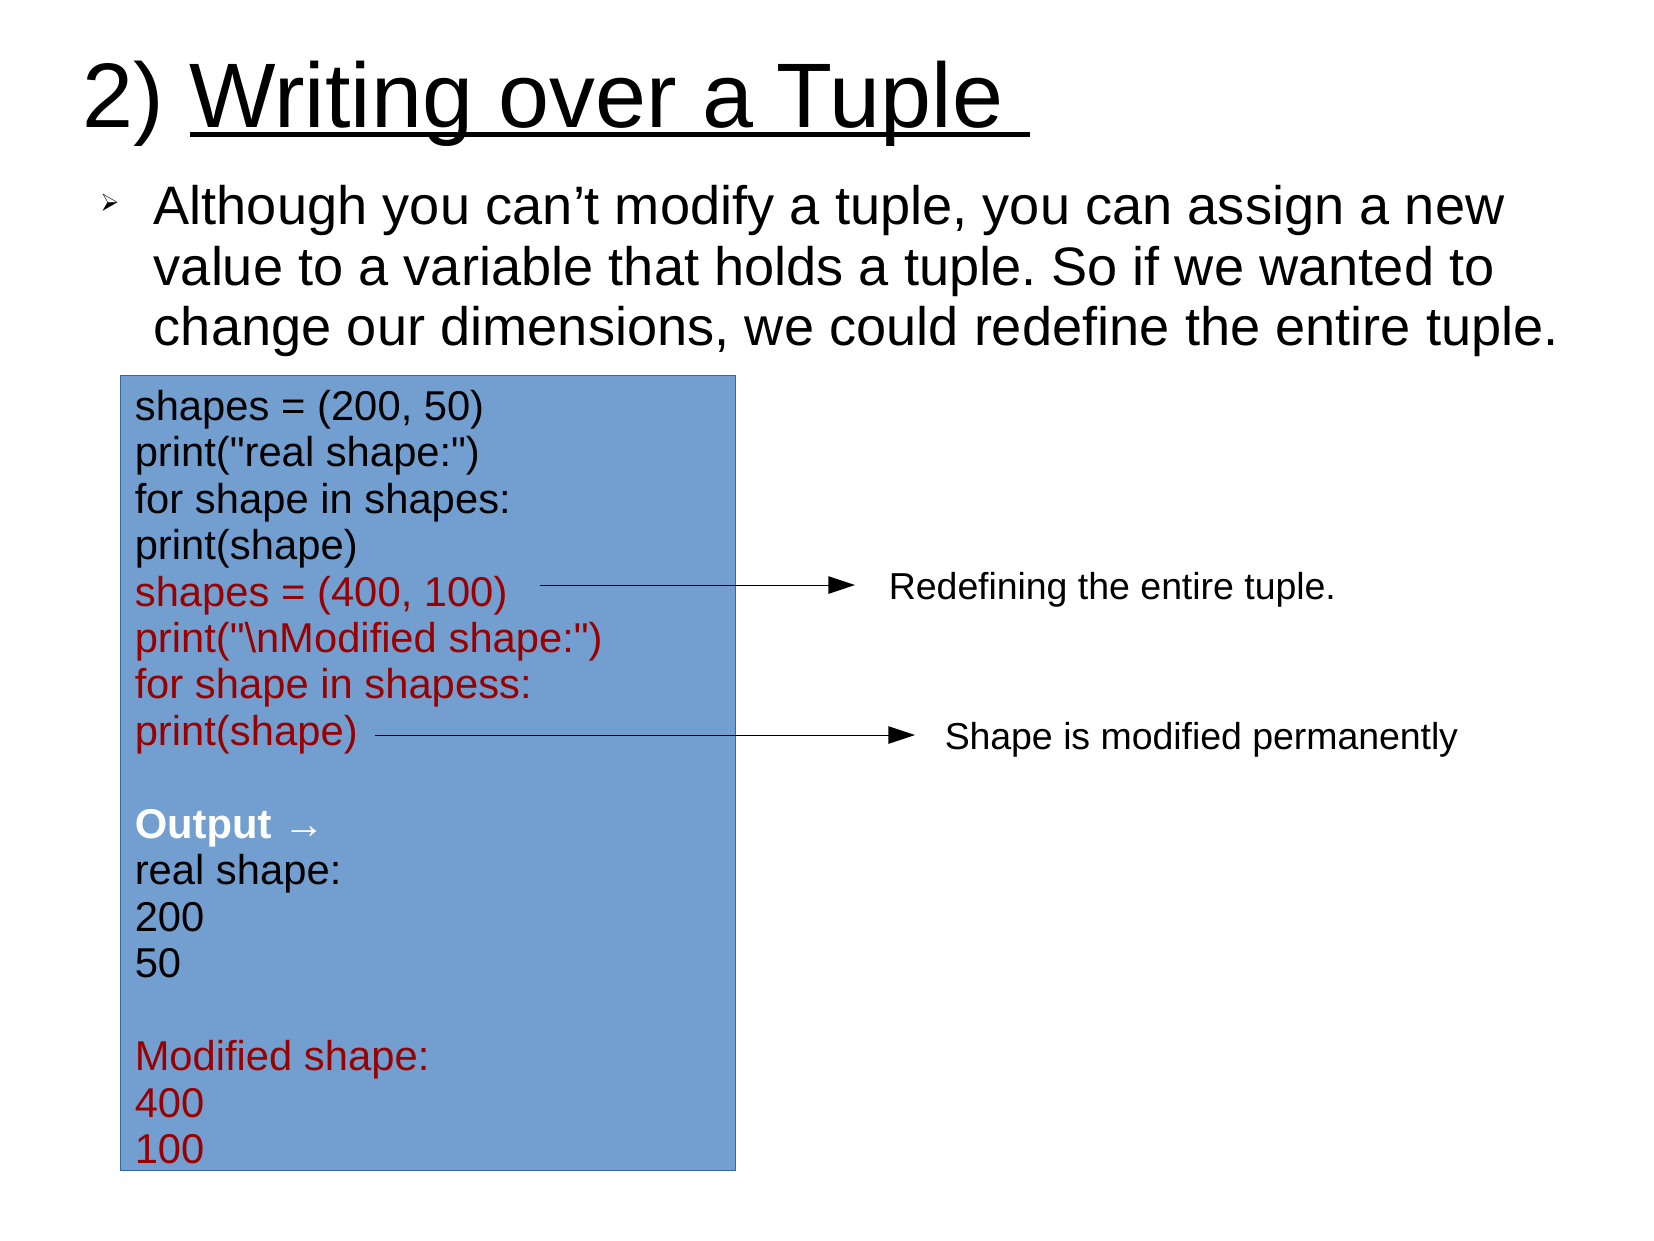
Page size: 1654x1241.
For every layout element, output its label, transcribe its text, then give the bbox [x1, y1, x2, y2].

title 2) Writing over a Tuple [82, 15, 1571, 175]
text_box Shape is modified permanently [930, 708, 1501, 766]
text_box shapes = (200, 50) print("real shape:") for shape in shapes: print(shape) shapes = (400, 100) print("\nModified shape:") for shape in shapess: print(shape) Output → real shape: 200 50 Modified shape: 400 100 [120, 375, 1336, 1241]
text_box Redefining the entire tuple. [874, 558, 1531, 616]
list Although you can’t modify a tuple, you can assign a new value to a variable that holds a tuple. So if we wanted to change our dimensions, we could redefine the entire tuple. [82, 175, 1571, 1201]
